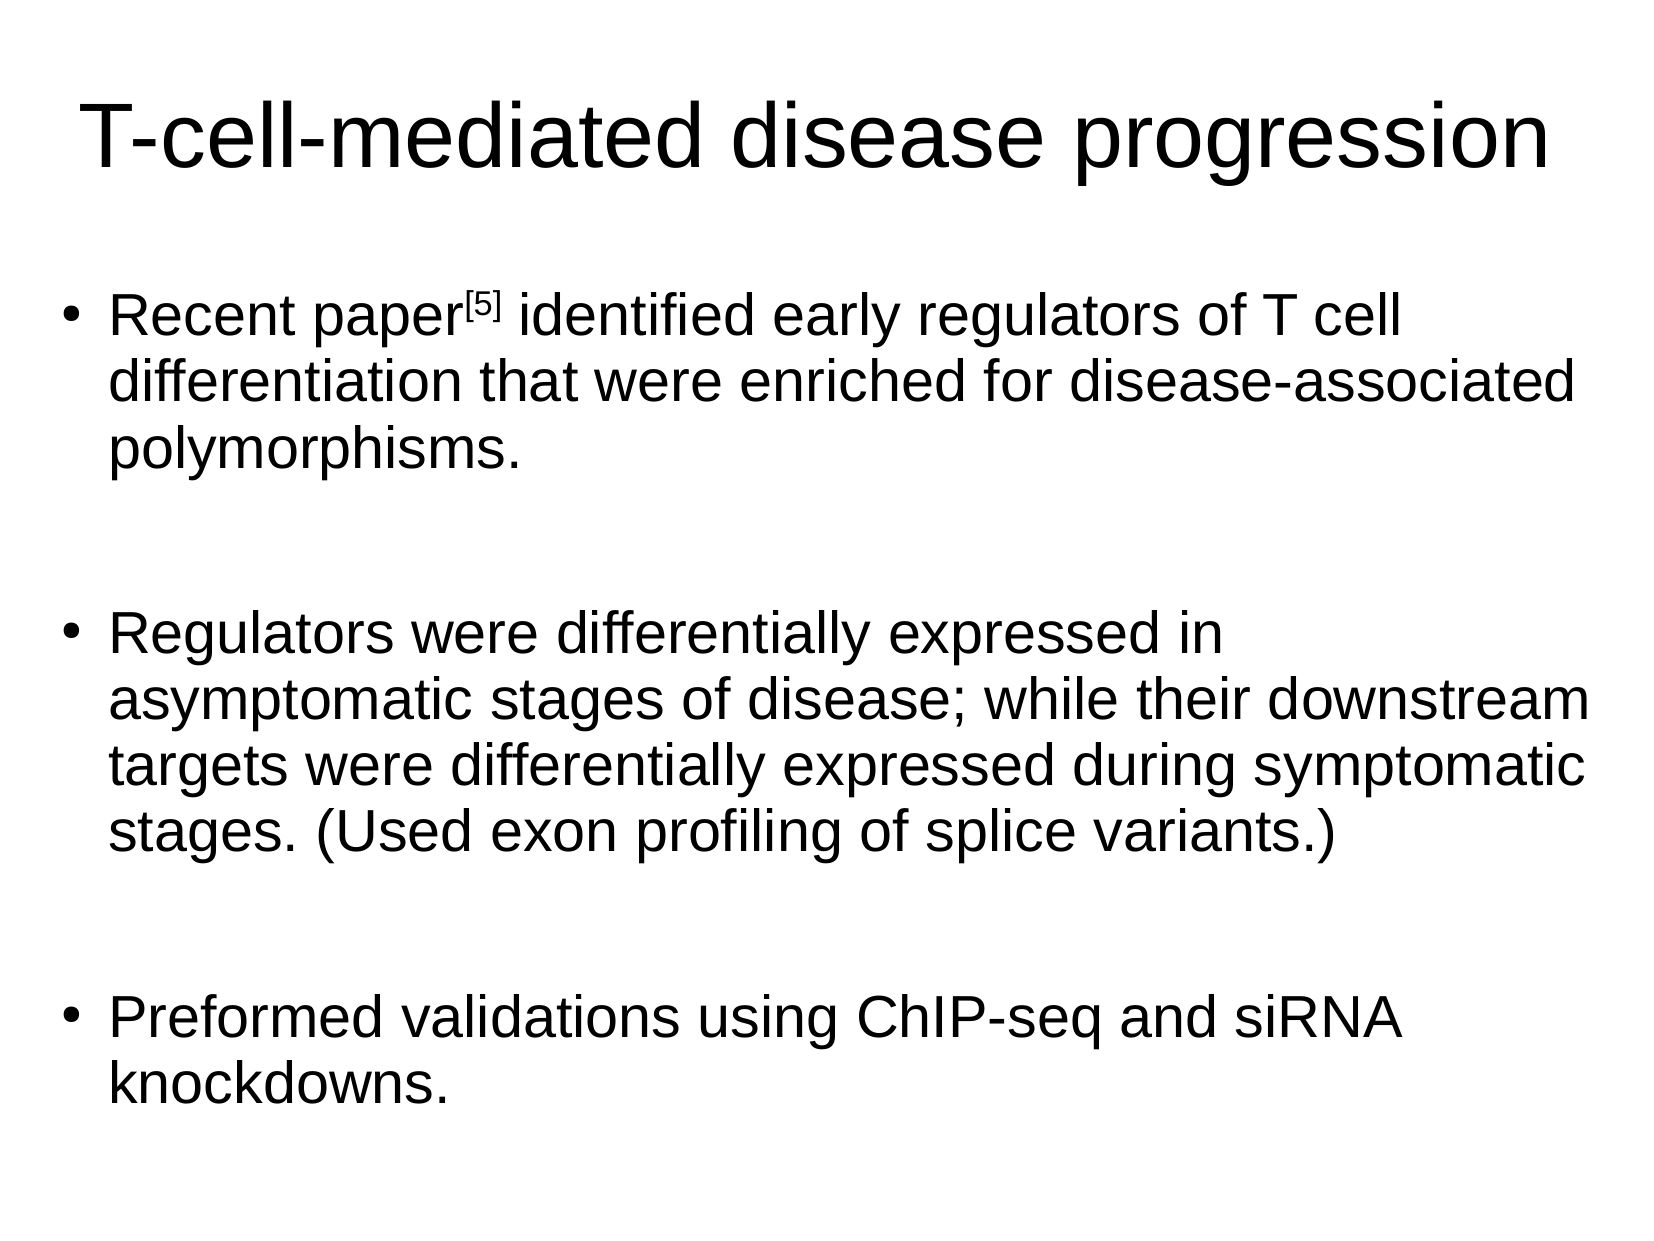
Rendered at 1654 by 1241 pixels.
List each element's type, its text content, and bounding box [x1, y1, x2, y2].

title T-cell-mediated disease progression [71, 32, 1561, 240]
list Recent paper[5] identified early regulators of T cell differentiation that were enriched for disease-associated polymorphisms. Regulators were differentially expressed in asymptomatic stages of disease; while their downstream targets were differentially expressed during symptomatic stages. (Used exon profiling of splice variants.) Preformed validations using ChIP-seq and siRNA knockdowns. [45, 281, 1606, 1167]
